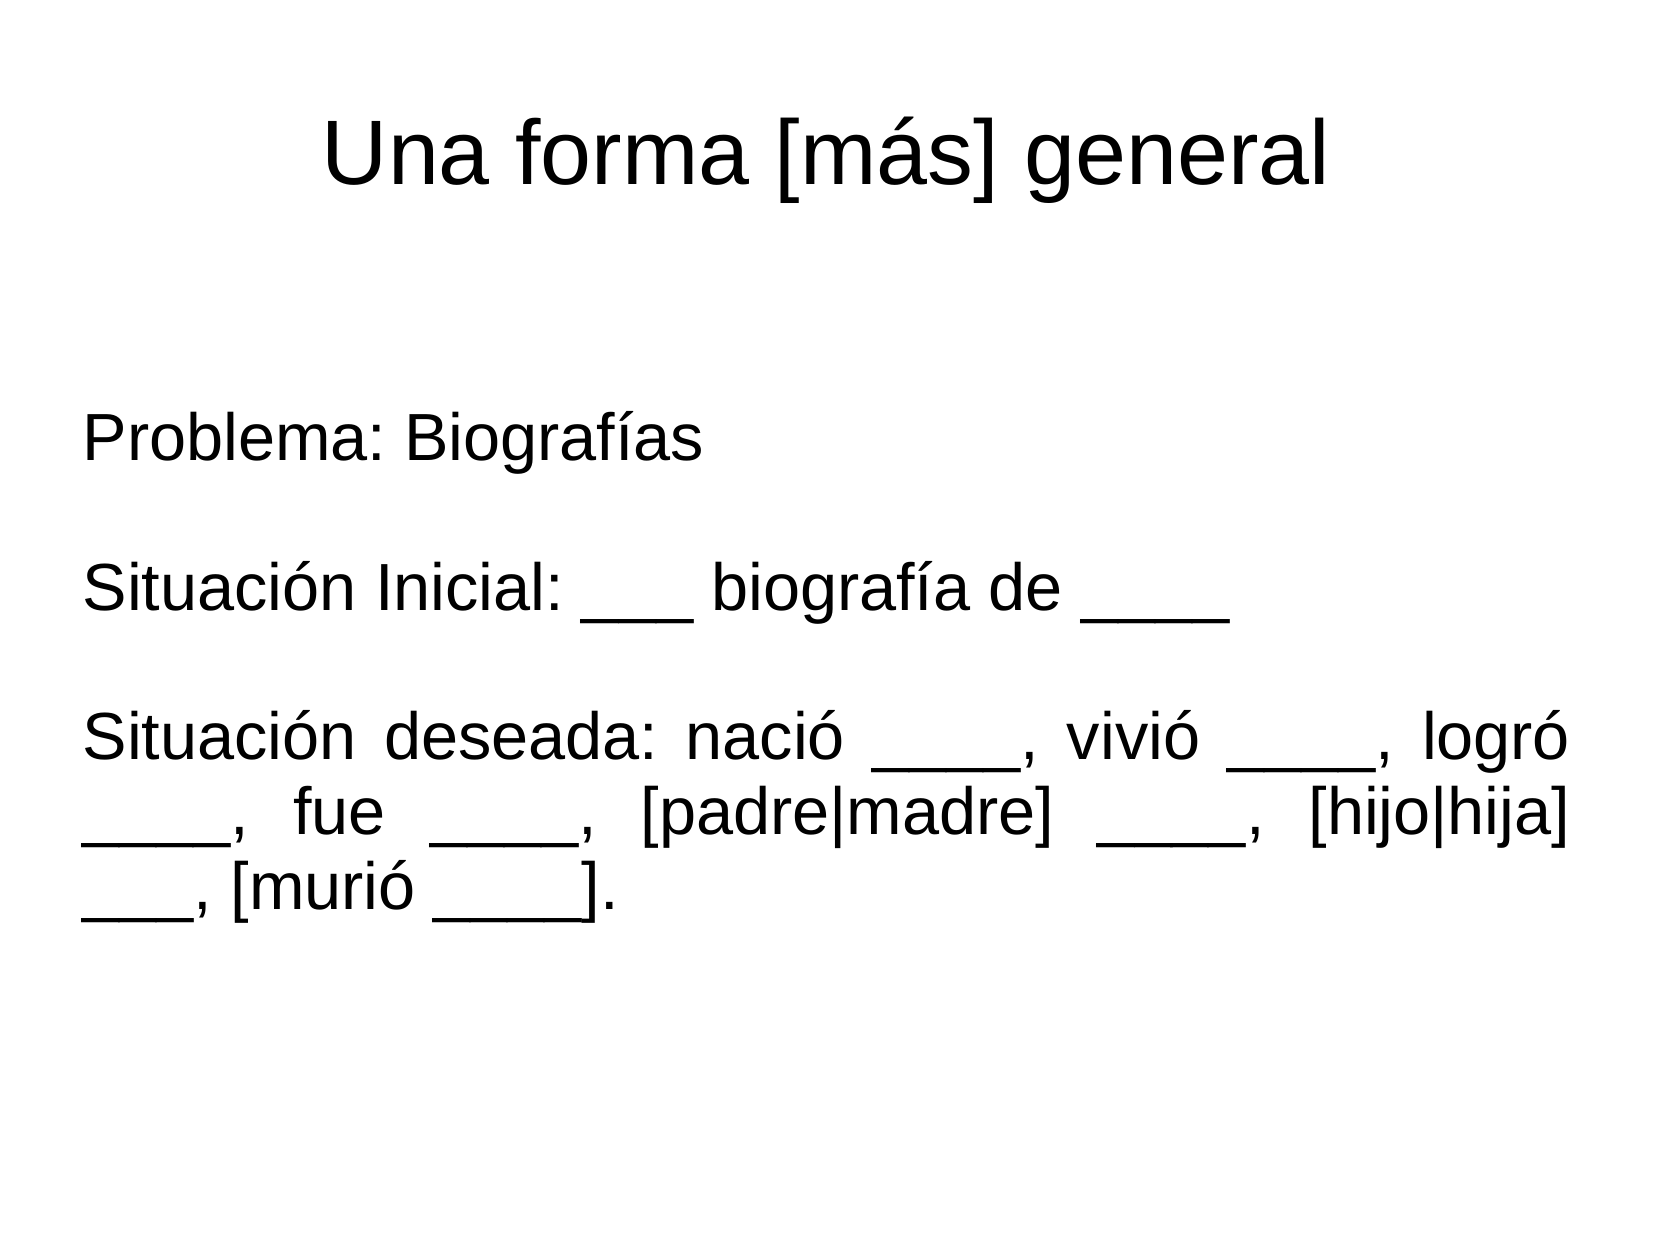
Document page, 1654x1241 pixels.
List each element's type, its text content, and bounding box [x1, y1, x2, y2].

title Una forma [más] general [82, 49, 1571, 257]
subtitle Problema: Biografías Situación Inicial: ___ biografía de ____ Situación deseada: nació ____, vivió ____, logró ____, fue ____, [padre|madre] ____, [hijo|hija] ___, [murió ____]. [82, 290, 1571, 1109]
